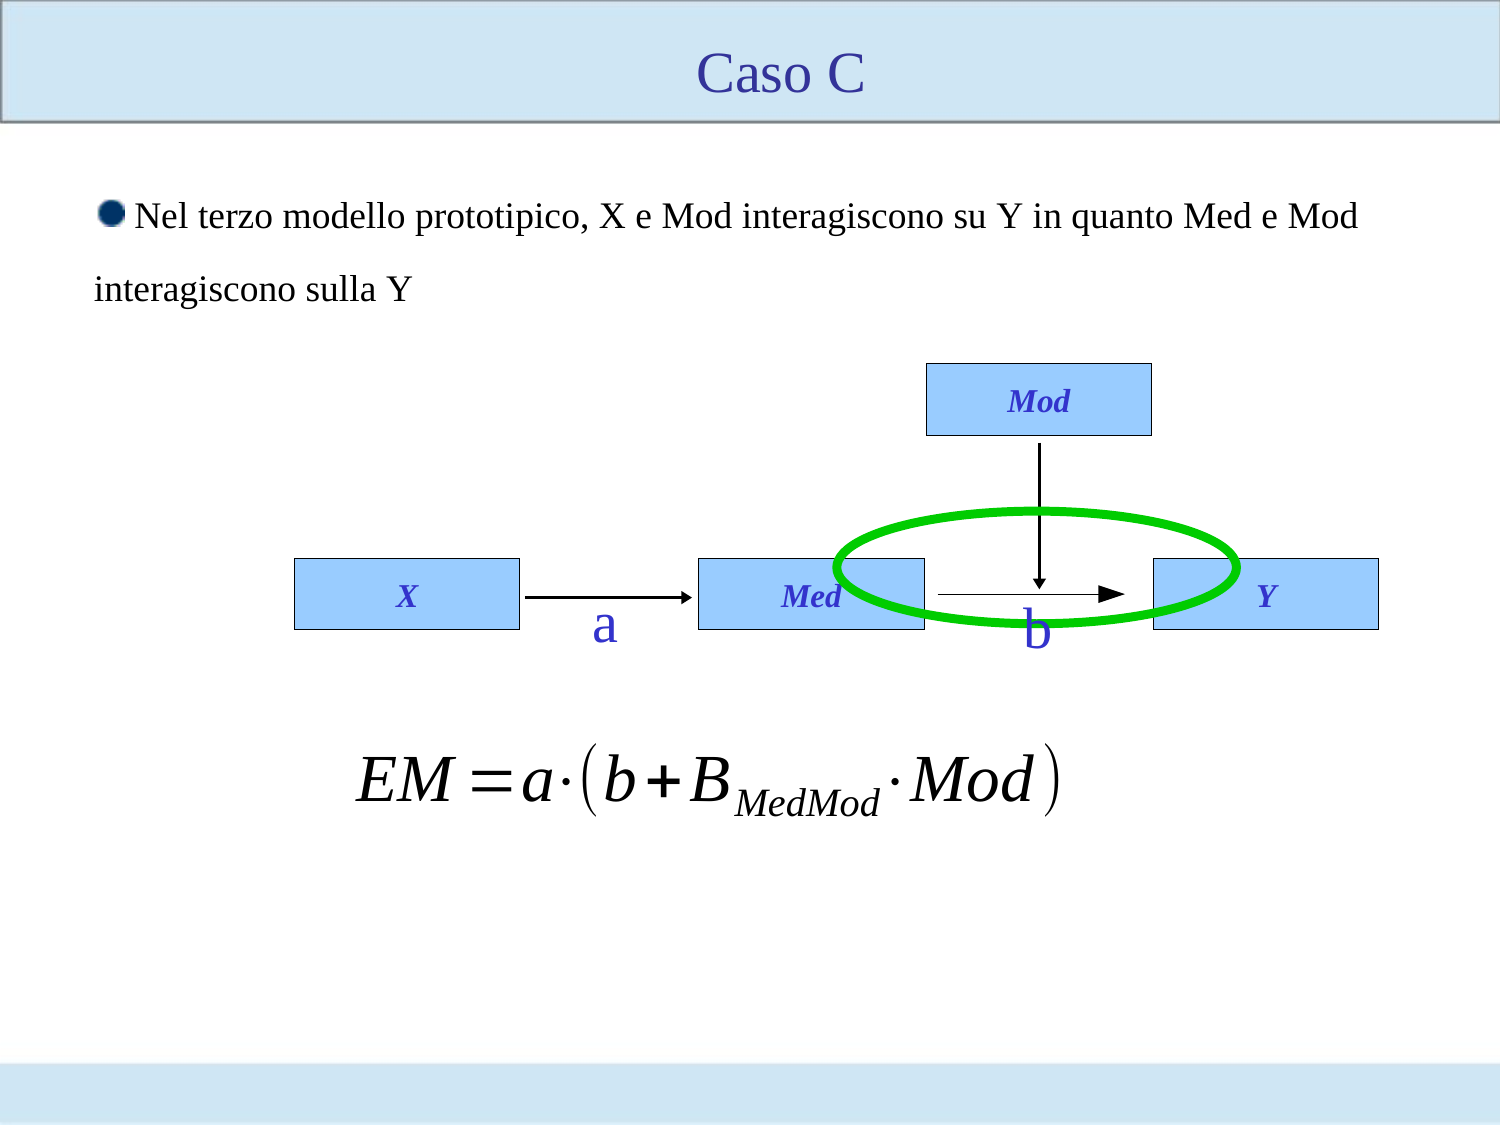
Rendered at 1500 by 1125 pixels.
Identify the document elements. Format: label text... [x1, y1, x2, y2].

title Caso C [249, 21, 1313, 117]
text_box Med [842, 558, 925, 609]
picture [0, 0, 1500, 1125]
text_box Med [830, 593, 836, 605]
text_box a [578, 576, 634, 662]
chart [337, 738, 1081, 826]
text_box Nel terzo modello prototipico, X e Mod interagiscono su Y in quanto Med e Mod interagiscono sulla Y [79, 148, 1500, 317]
text_box Y [1153, 558, 1231, 608]
text_box X [294, 558, 520, 630]
picture [94, 196, 125, 227]
text_box b [1009, 582, 1069, 668]
text_box Med [698, 558, 925, 630]
text_box Mod [926, 363, 1152, 436]
text_box Y [1153, 558, 1379, 630]
